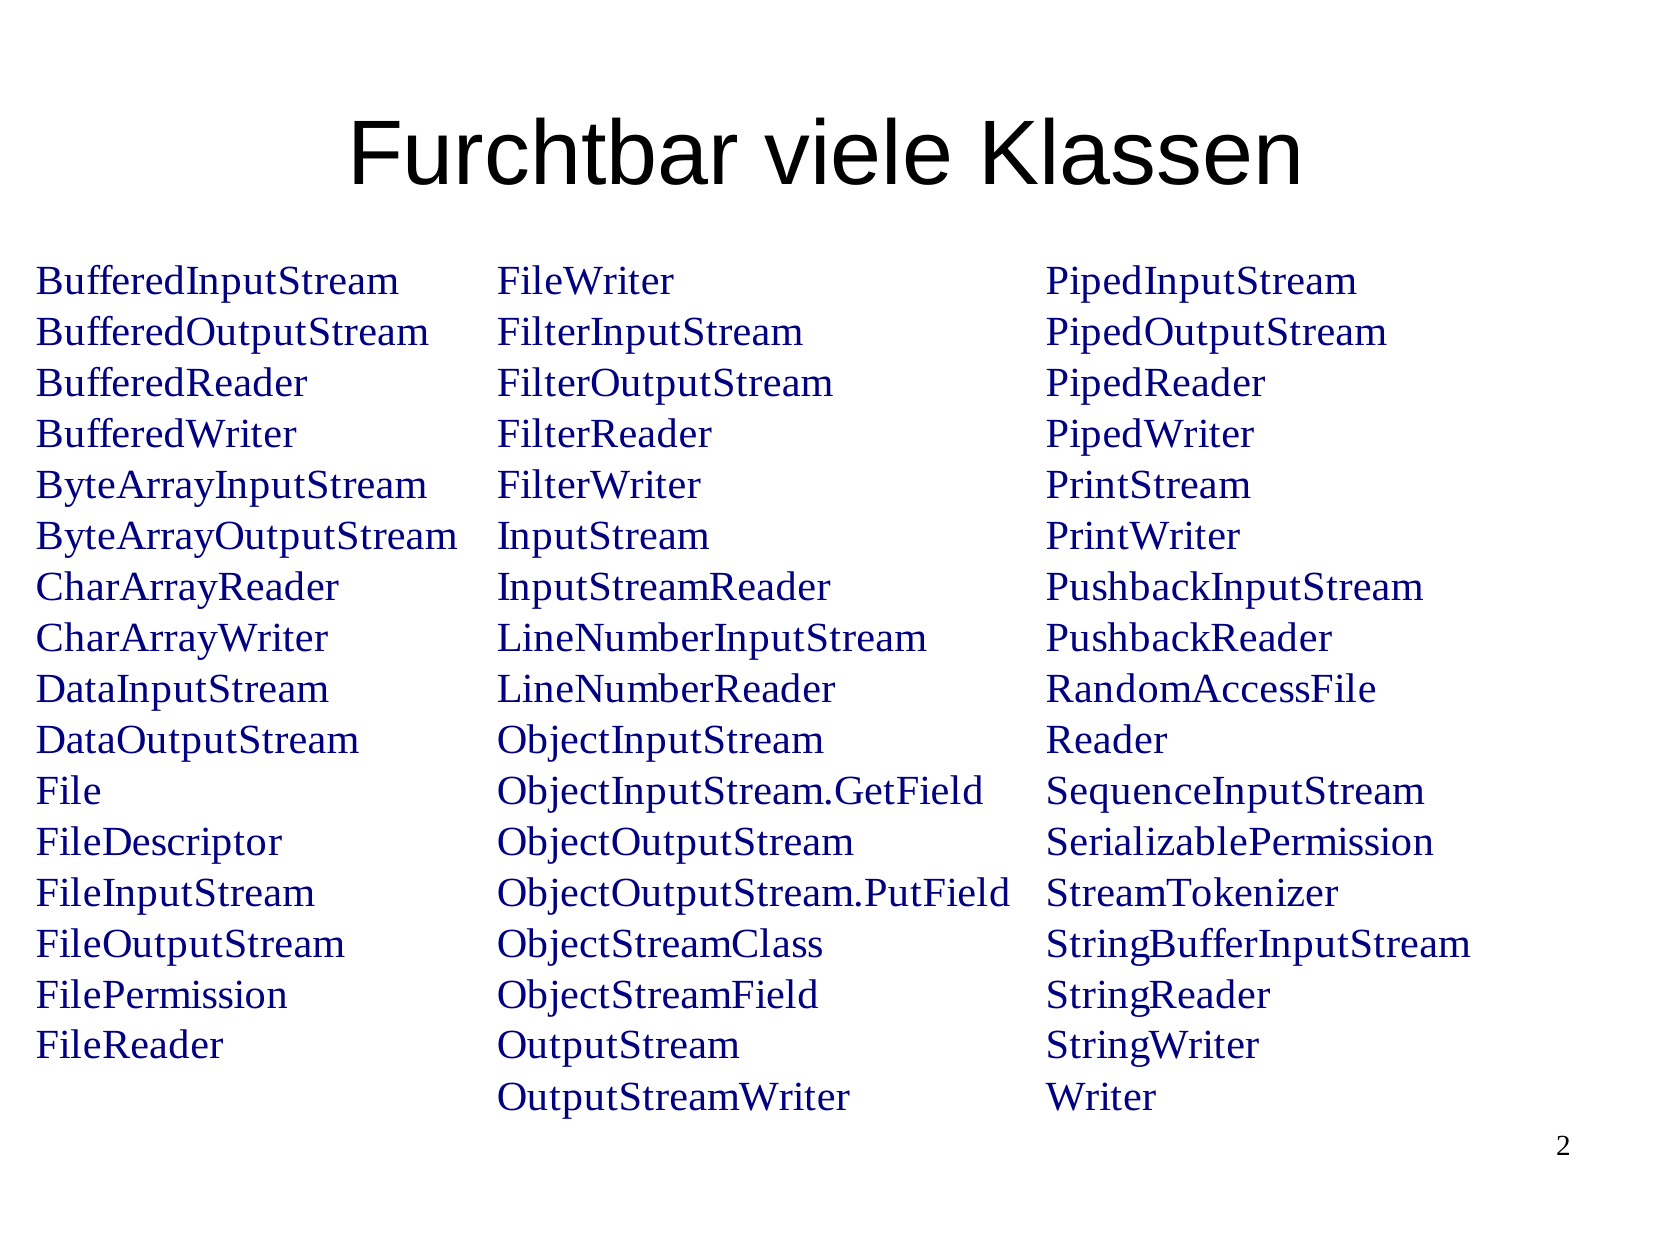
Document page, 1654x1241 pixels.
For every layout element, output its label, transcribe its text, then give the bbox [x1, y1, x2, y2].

title Furchtbar viele Klassen [82, 49, 1571, 255]
chart [33, 255, 1654, 1178]
